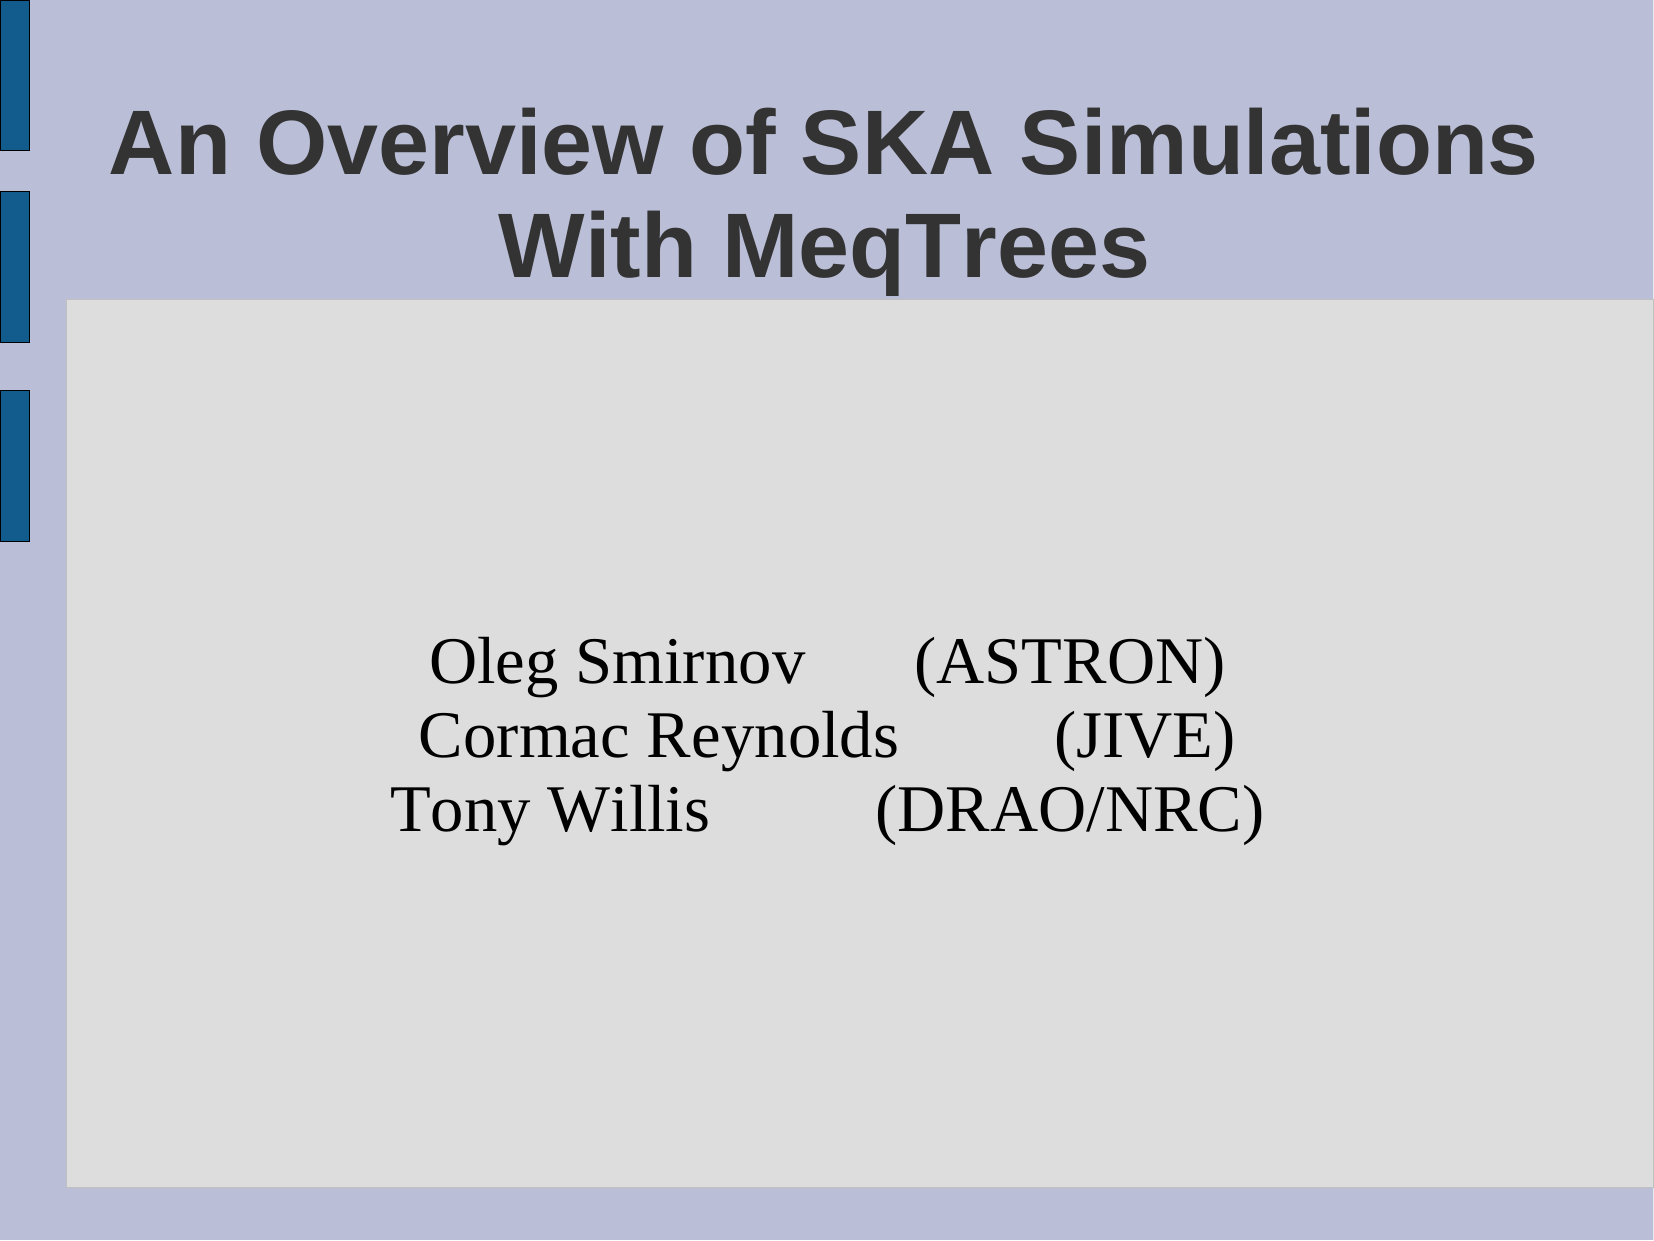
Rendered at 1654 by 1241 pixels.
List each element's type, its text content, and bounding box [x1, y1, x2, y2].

title An Overview of SKA Simulations With MeqTrees [74, 87, 1575, 302]
subtitle Oleg Smirnov (ASTRON) Cormac Reynolds (JIVE) Tony Willis (DRAO/NRC) [121, 344, 1534, 1127]
